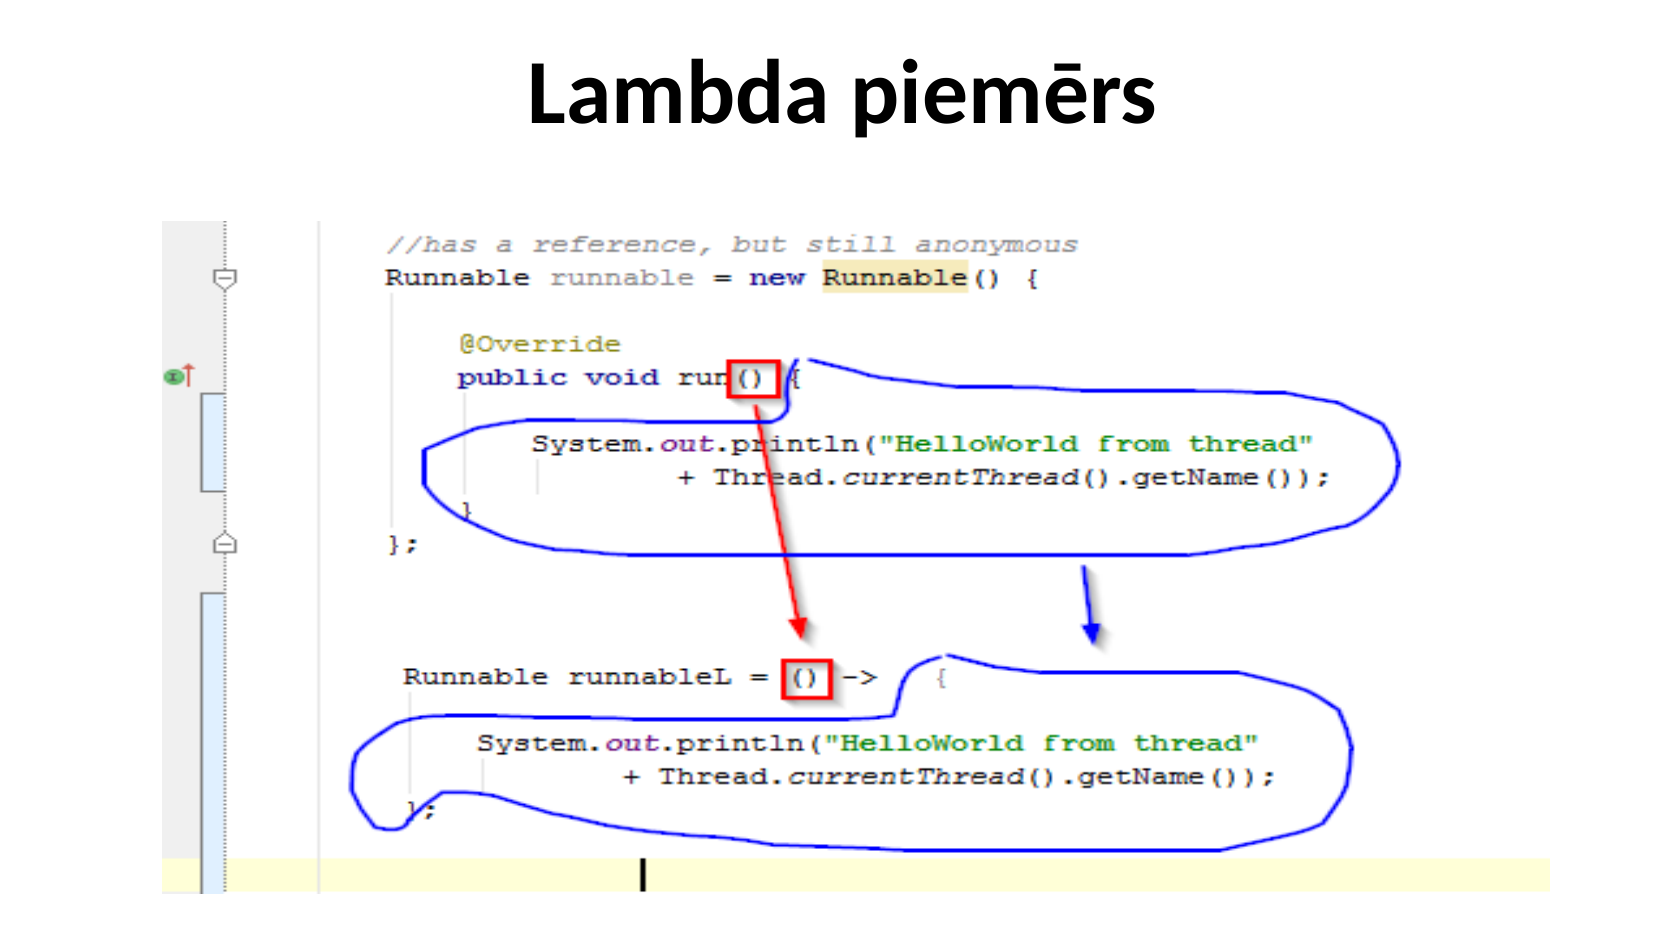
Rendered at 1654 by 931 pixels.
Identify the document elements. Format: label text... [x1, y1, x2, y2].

title Lambda piemērs [82, 36, 1571, 146]
picture [162, 221, 1550, 894]
